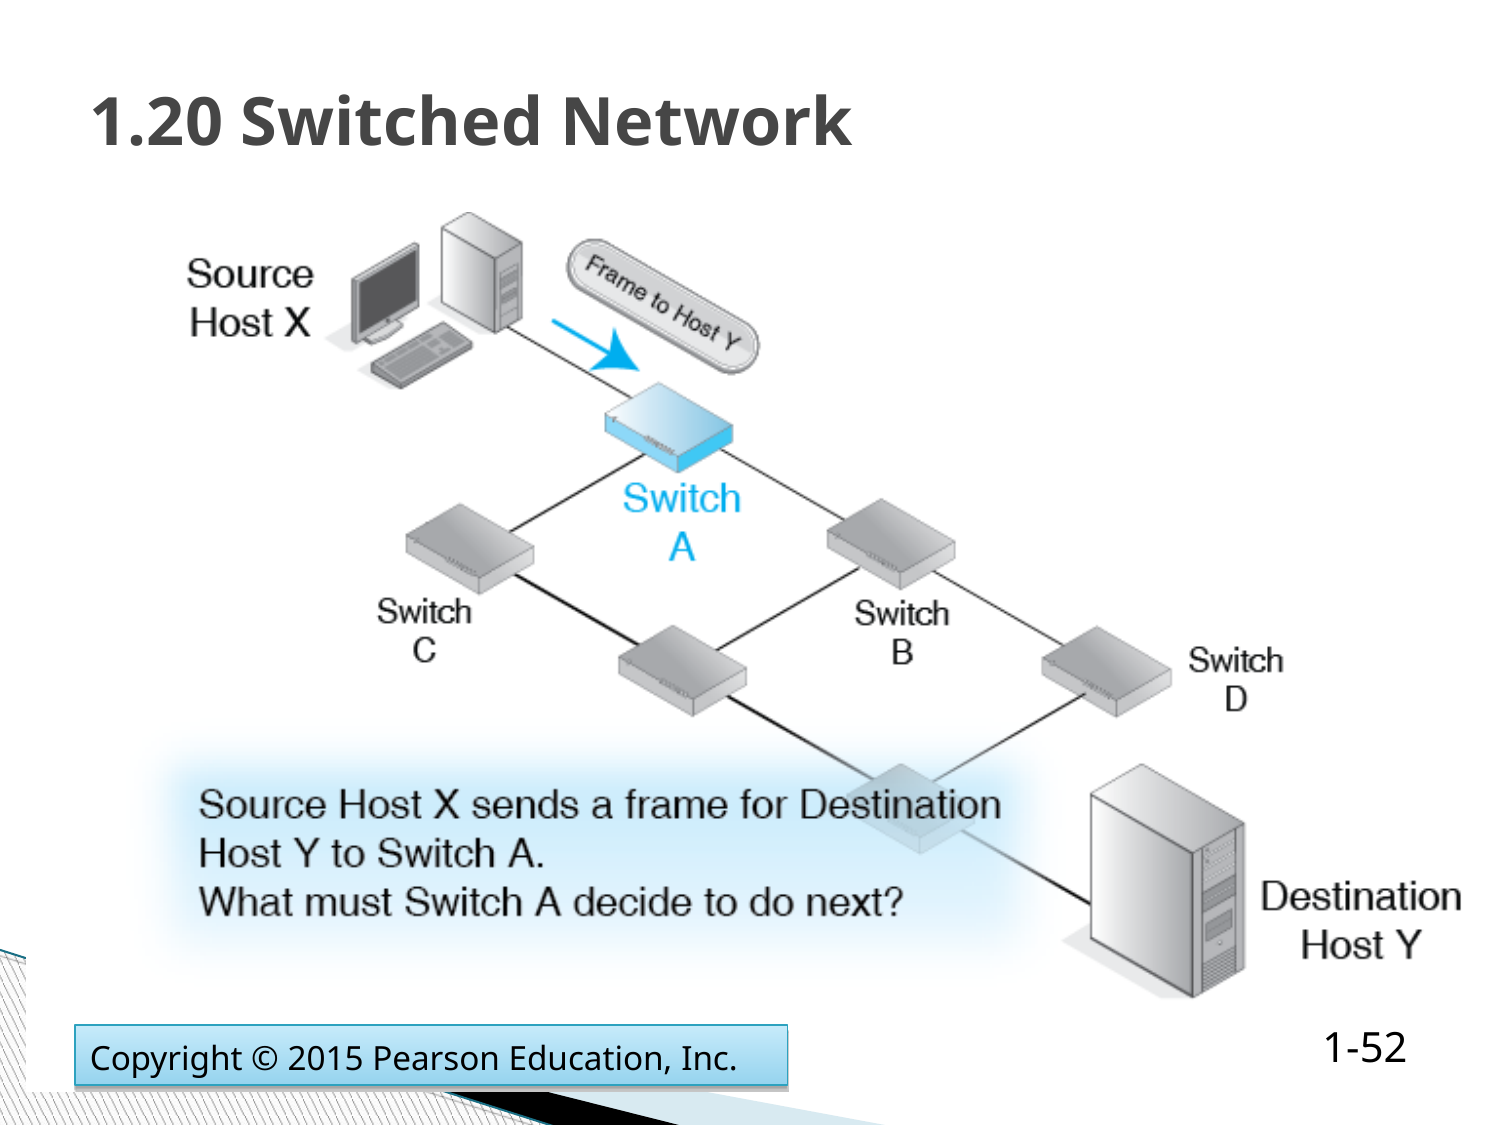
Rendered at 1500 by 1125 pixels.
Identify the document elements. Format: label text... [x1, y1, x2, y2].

slide_number 1-<number> [1275, 1025, 1423, 1085]
title 1.20 Switched Network [75, 62, 1425, 175]
footer Copyright © 2015 Pearson Education, Inc. [75, 1025, 788, 1085]
picture [0, 212, 1463, 1125]
